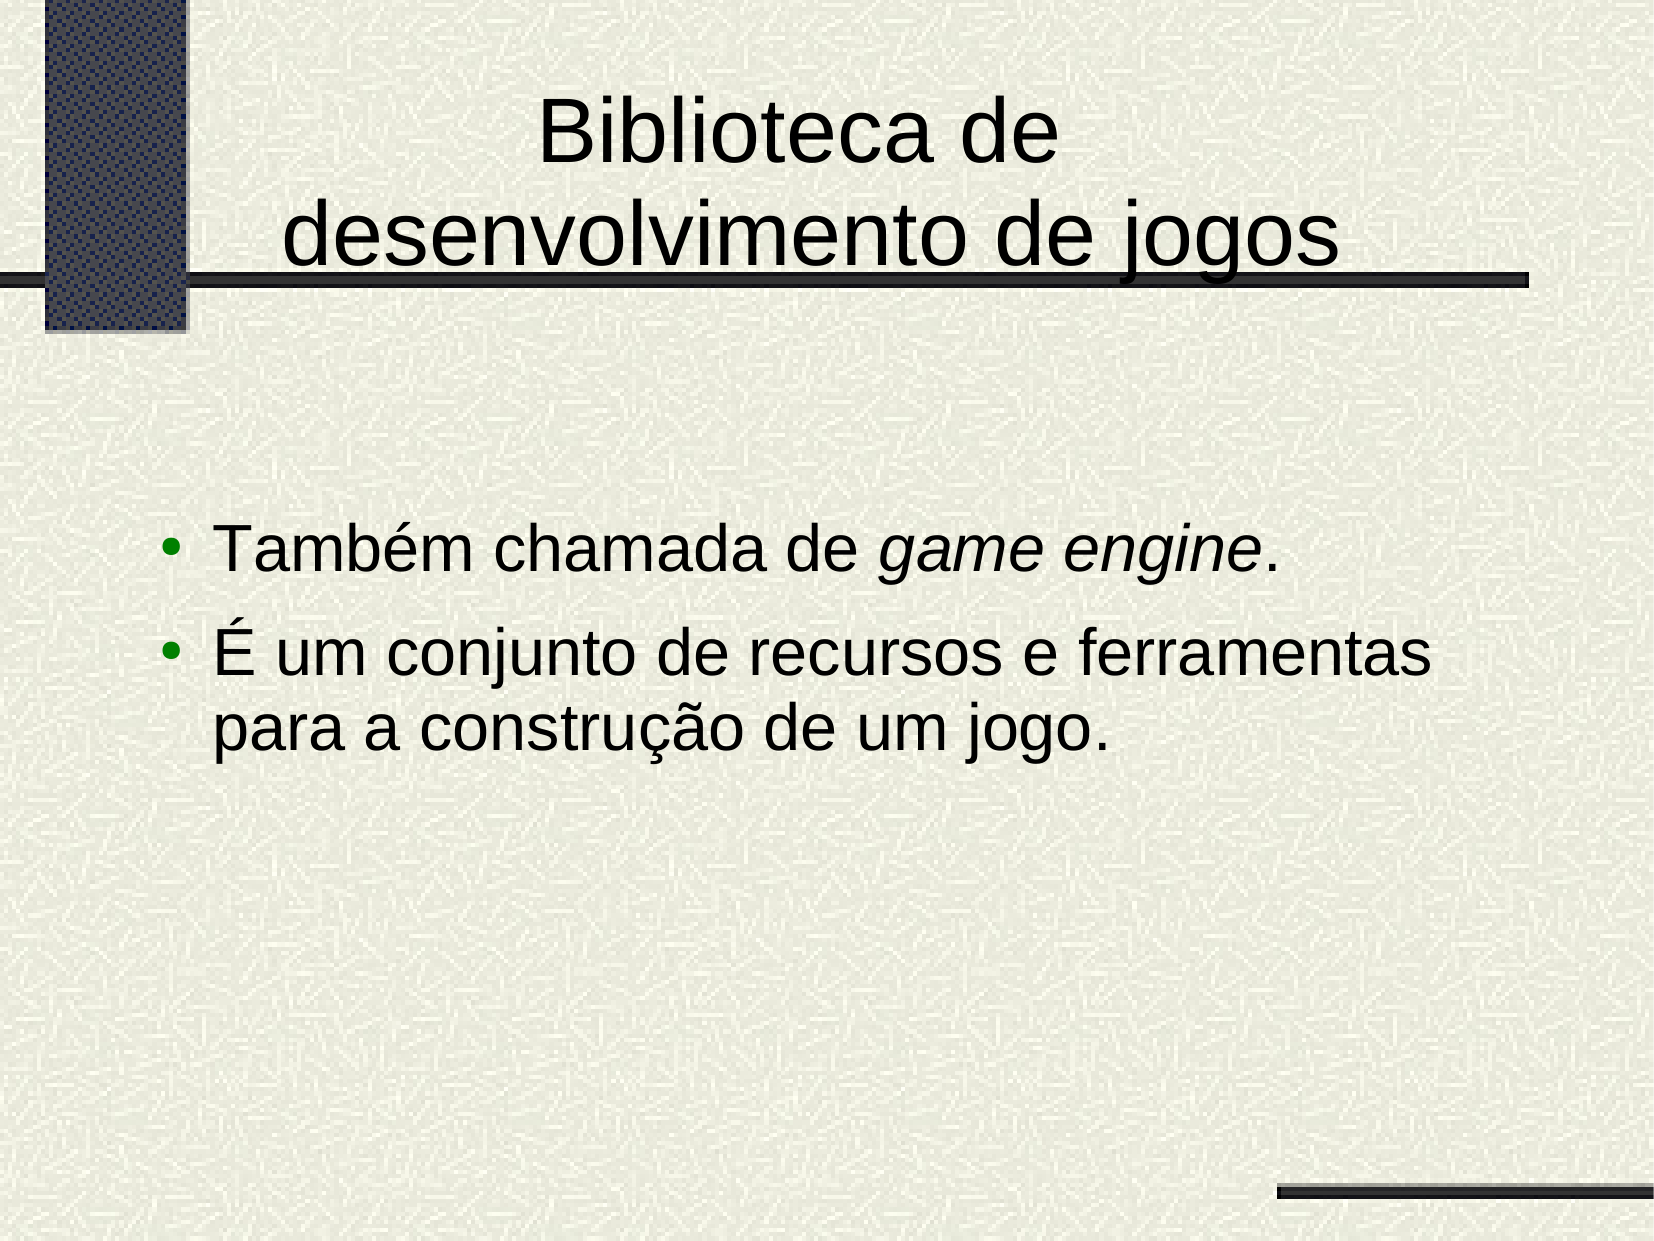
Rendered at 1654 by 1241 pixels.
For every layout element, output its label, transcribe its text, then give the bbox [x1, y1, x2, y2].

list Também chamada de game engine. É um conjunto de recursos e ferramentas para a construção de um jogo. [141, 302, 1506, 1016]
picture [0, 0, 1654, 1241]
title Biblioteca de desenvolvimento de jogos [118, 78, 1506, 287]
